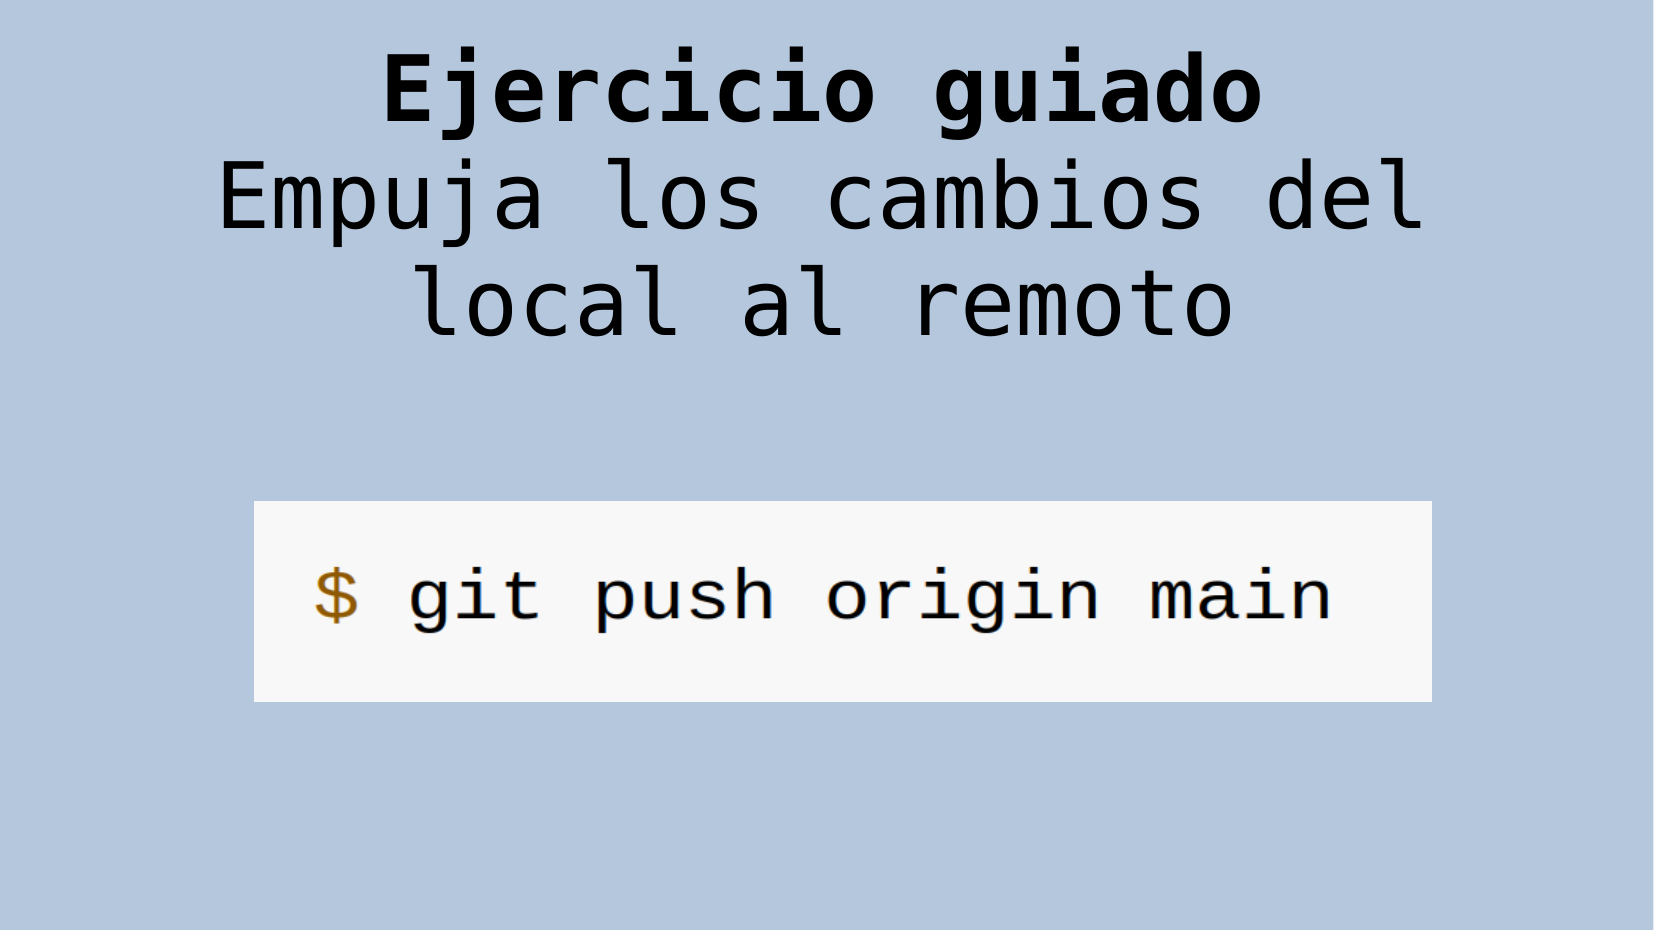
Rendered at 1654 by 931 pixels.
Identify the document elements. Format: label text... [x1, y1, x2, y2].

title Ejercicio guiado Empuja los cambios del local al remoto [78, 36, 1567, 358]
picture [254, 501, 1432, 702]
